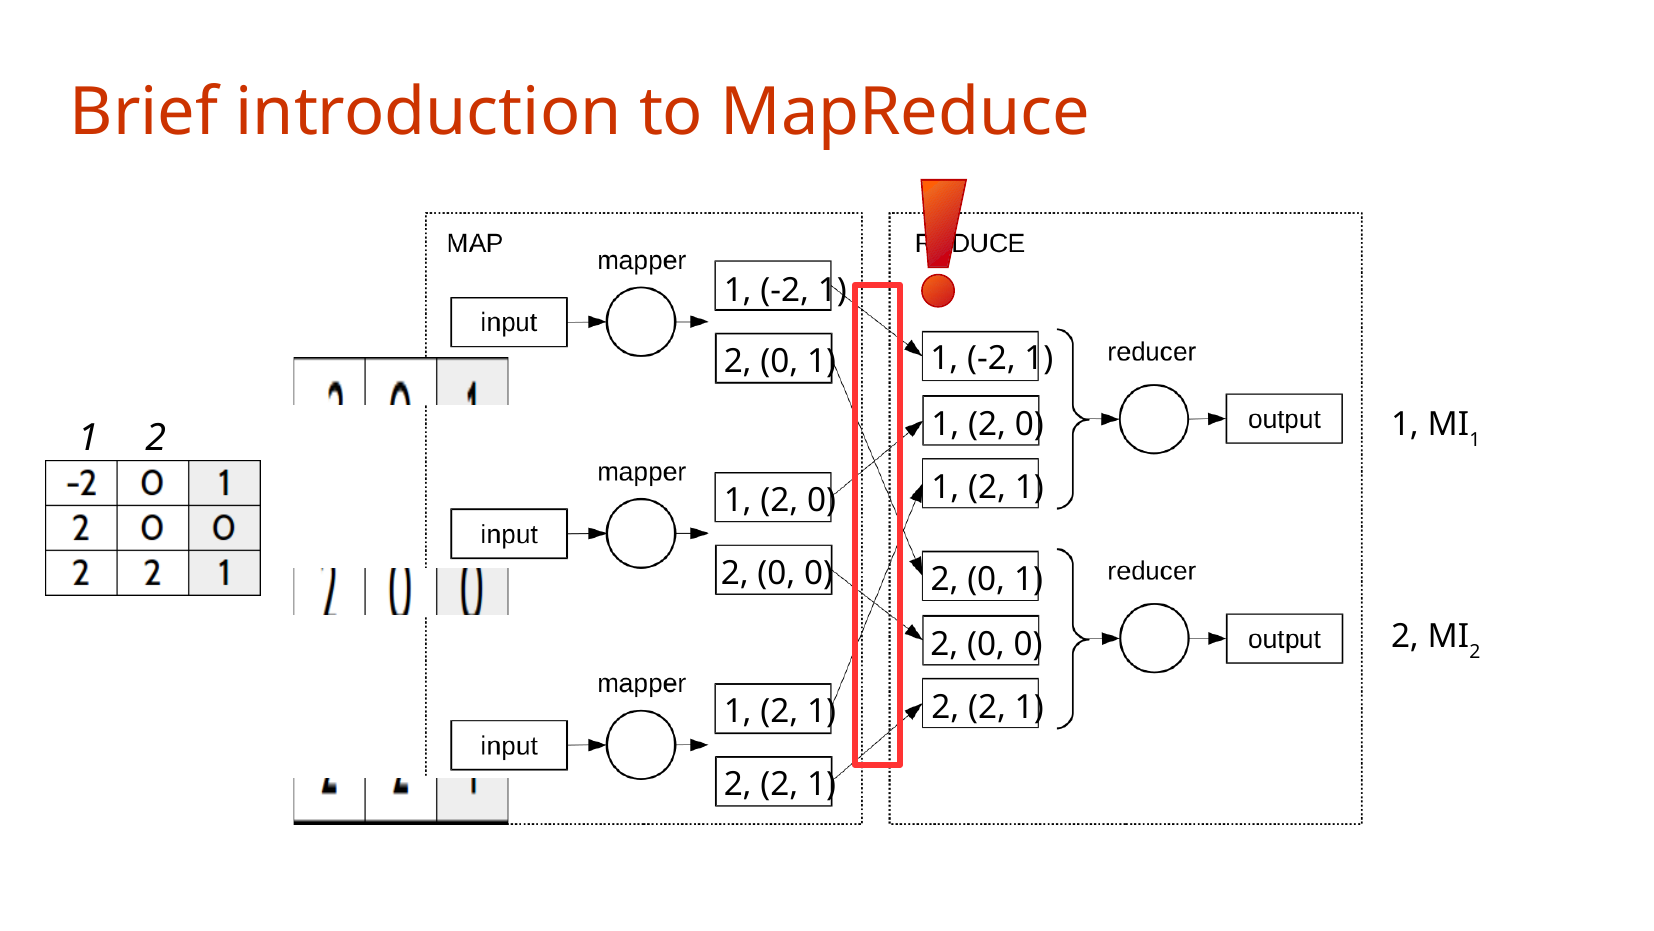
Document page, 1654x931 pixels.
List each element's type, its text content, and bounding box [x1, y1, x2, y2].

text_box 1, (2, 0) [916, 392, 1046, 448]
text_box 2 [130, 403, 179, 464]
text_box Brief introduction to MapReduce [54, 55, 994, 152]
picture [45, 460, 261, 596]
text_box 1, MI1 [1376, 392, 1475, 456]
picture [293, 150, 1365, 827]
text_box 1, (2, 1) [709, 679, 827, 736]
text_box 2, (0, 0) [915, 612, 1055, 669]
text_box 2, (2, 1) [916, 675, 1040, 732]
text_box 2, (2, 1) [709, 752, 832, 808]
text_box 2, (0, 0) [706, 541, 846, 598]
text_box 1 [63, 403, 106, 464]
text_box 1, (2, 1) [916, 455, 1034, 511]
text_box 1, (-2, 1) [915, 327, 1047, 383]
text_box 2, MI2 [1376, 604, 1484, 668]
text_box 2, (0, 1) [915, 547, 1044, 604]
text_box 1, (2, 0) [709, 468, 838, 525]
text_box 2, (0, 1) [709, 329, 837, 385]
text_box 1, (-2, 1) [709, 258, 840, 314]
